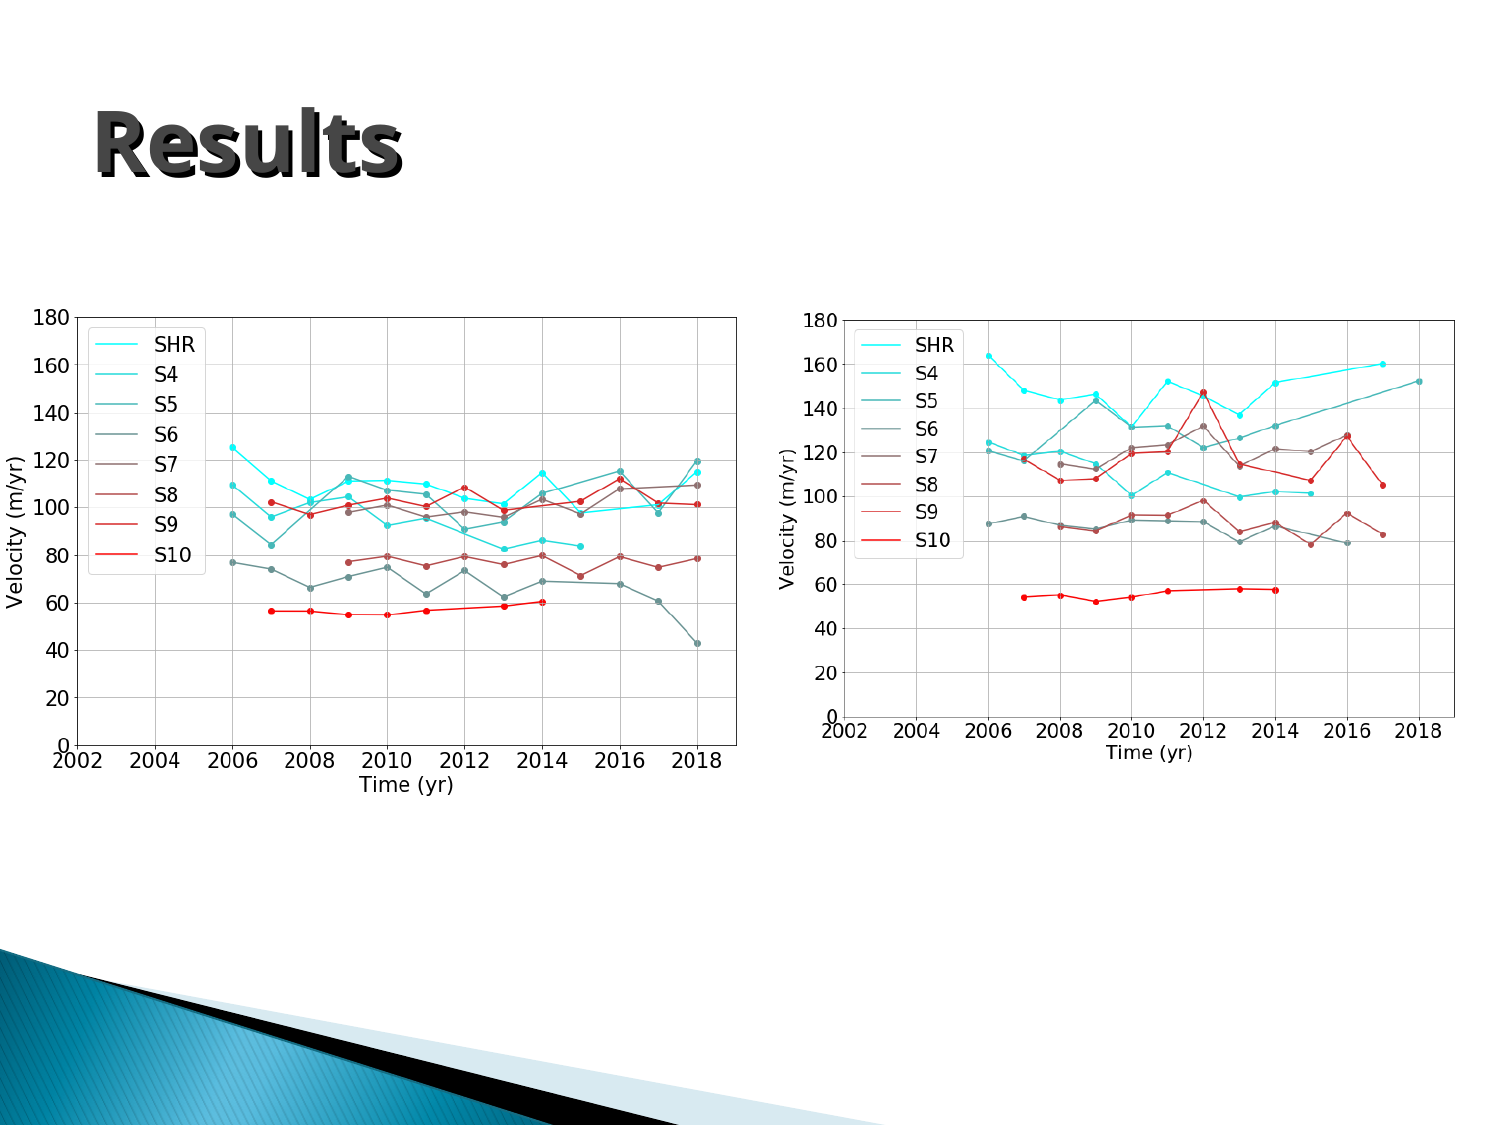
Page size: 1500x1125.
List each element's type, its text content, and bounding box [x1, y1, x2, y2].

picture [0, 302, 745, 802]
title Results [75, 45, 1426, 233]
picture [773, 306, 1463, 769]
